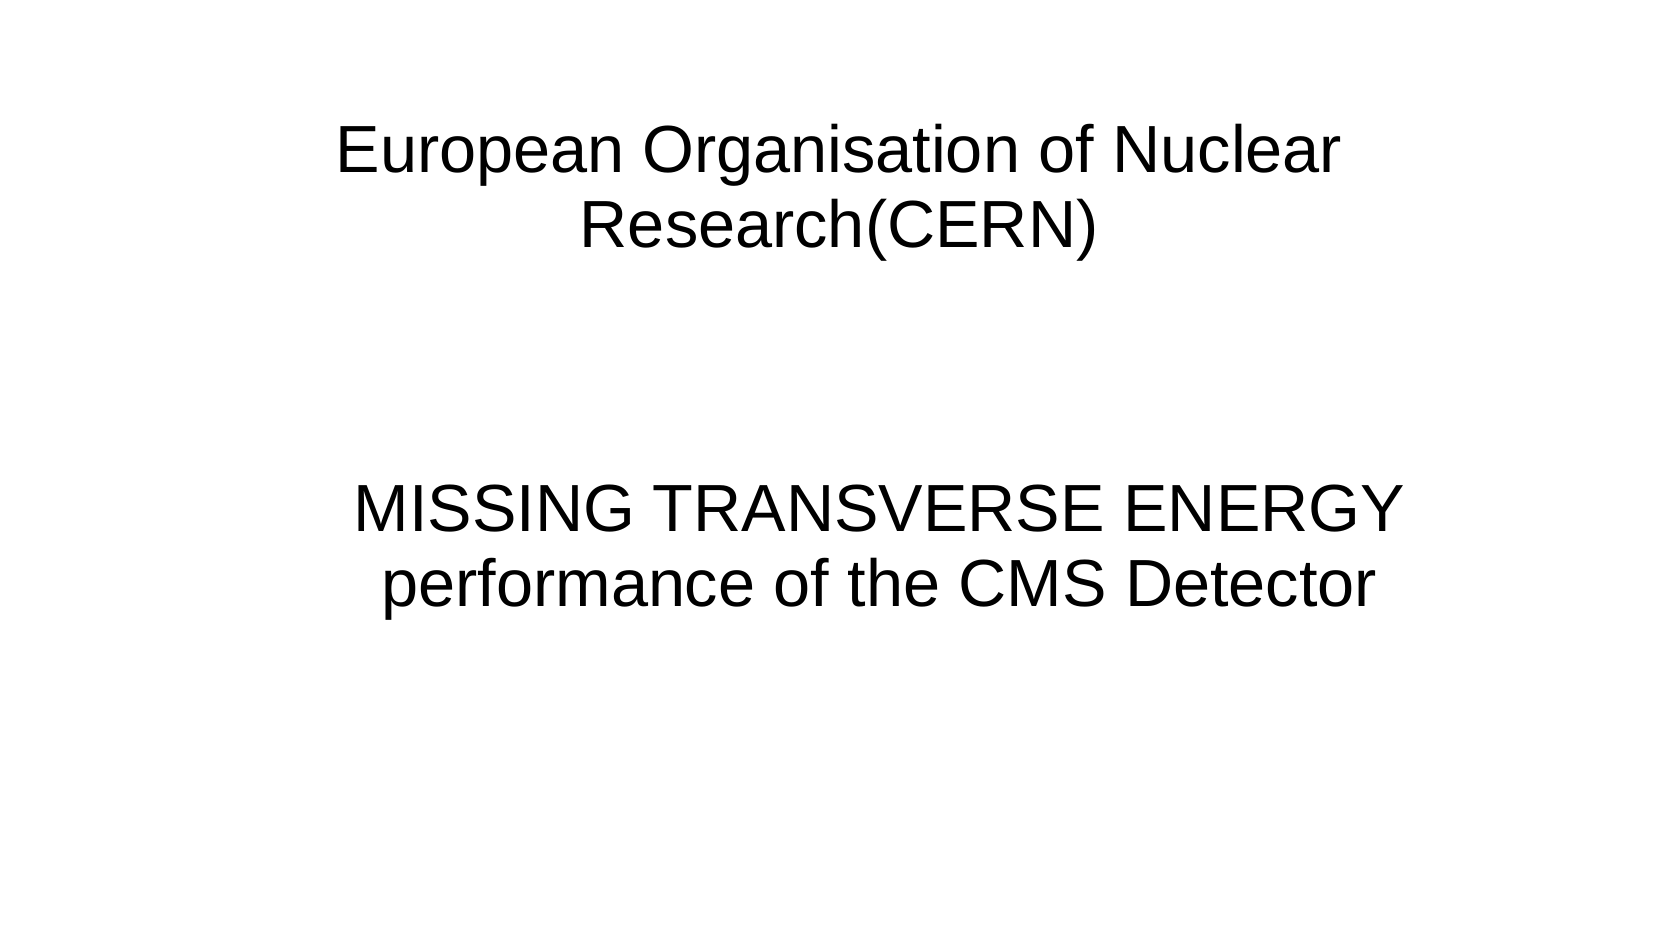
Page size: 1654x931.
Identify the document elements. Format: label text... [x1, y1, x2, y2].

subtitle European Organisation of Nuclear Research(CERN) [88, 59, 1591, 540]
title MISSING TRANSVERSE ENERGY performance of the CMS Detector [135, 442, 1625, 650]
